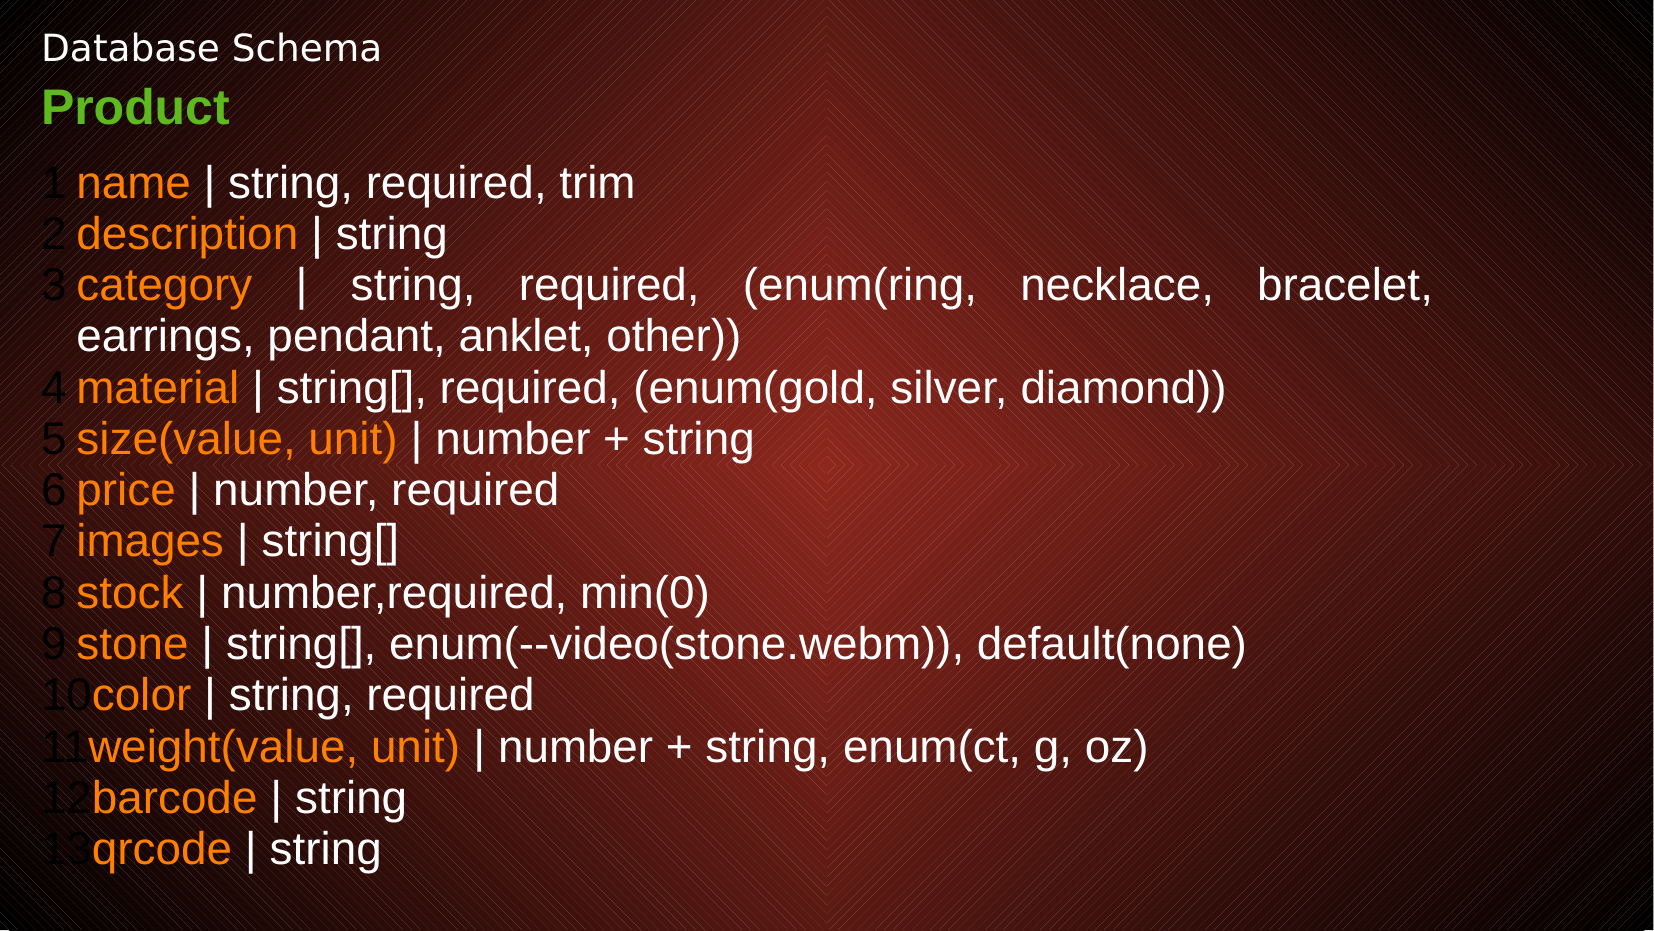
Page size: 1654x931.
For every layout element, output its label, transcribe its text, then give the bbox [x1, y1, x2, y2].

text_box Product [26, 71, 255, 149]
text_box Database Schema [26, 19, 402, 119]
text_box name | string, required, trim description | string category | string, required, (enum(ring, necklace, bracelet, earrings, pendant, anklet, other)) material | string[], required, (enum(gold, silver, diamond)) size(value, unit) | number + string price | number, required images | string[] stock | number,required, min(0) stone | string[], enum(--video(stone.webm)), default(none) color | string, required weight(value, unit) | number + string, enum(ct, g, oz) barcode | string qrcode | string [26, 149, 1449, 882]
